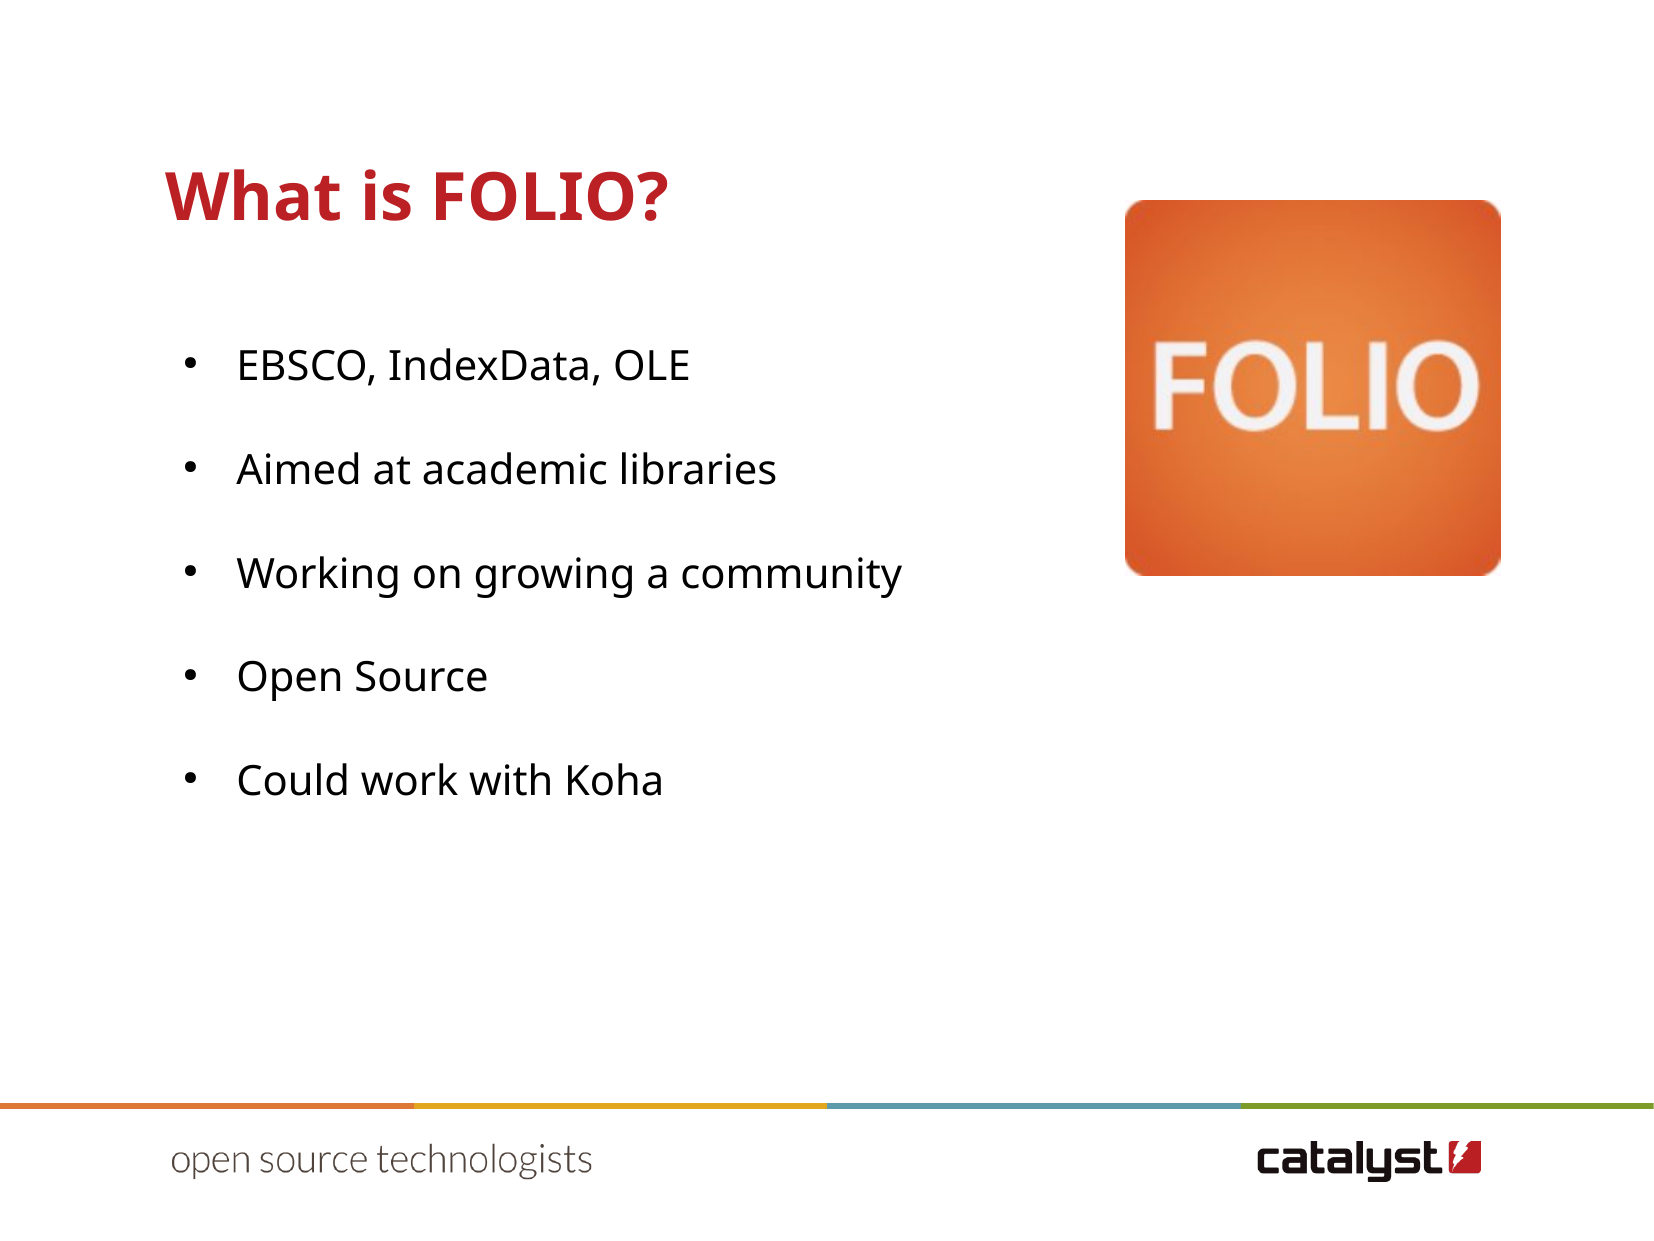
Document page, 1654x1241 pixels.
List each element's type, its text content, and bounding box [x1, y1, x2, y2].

picture [0, 1103, 1654, 1182]
list EBSCO, IndexData, OLE Aimed at academic libraries Working on growing a community Open Source Could work with Koha [165, 307, 1489, 1027]
picture [1125, 200, 1501, 576]
title What is FOLIO? [165, 90, 1489, 298]
